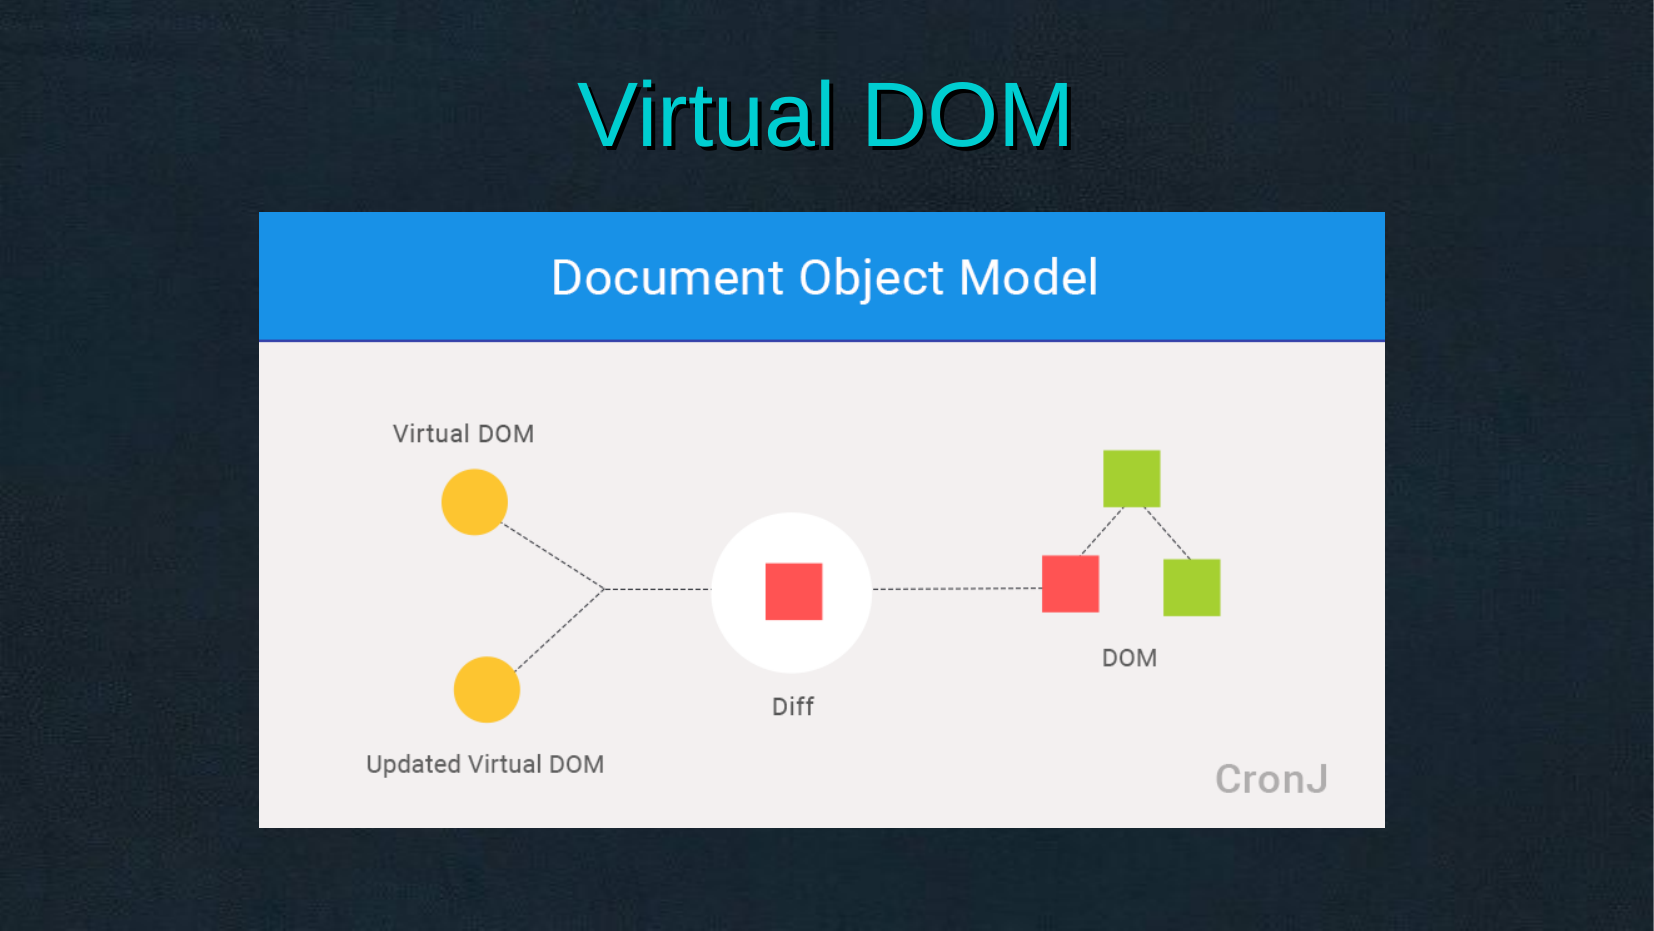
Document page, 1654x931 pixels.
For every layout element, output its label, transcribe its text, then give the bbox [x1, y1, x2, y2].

title Virtual DOM [82, 37, 1571, 193]
picture [0, 0, 1654, 931]
